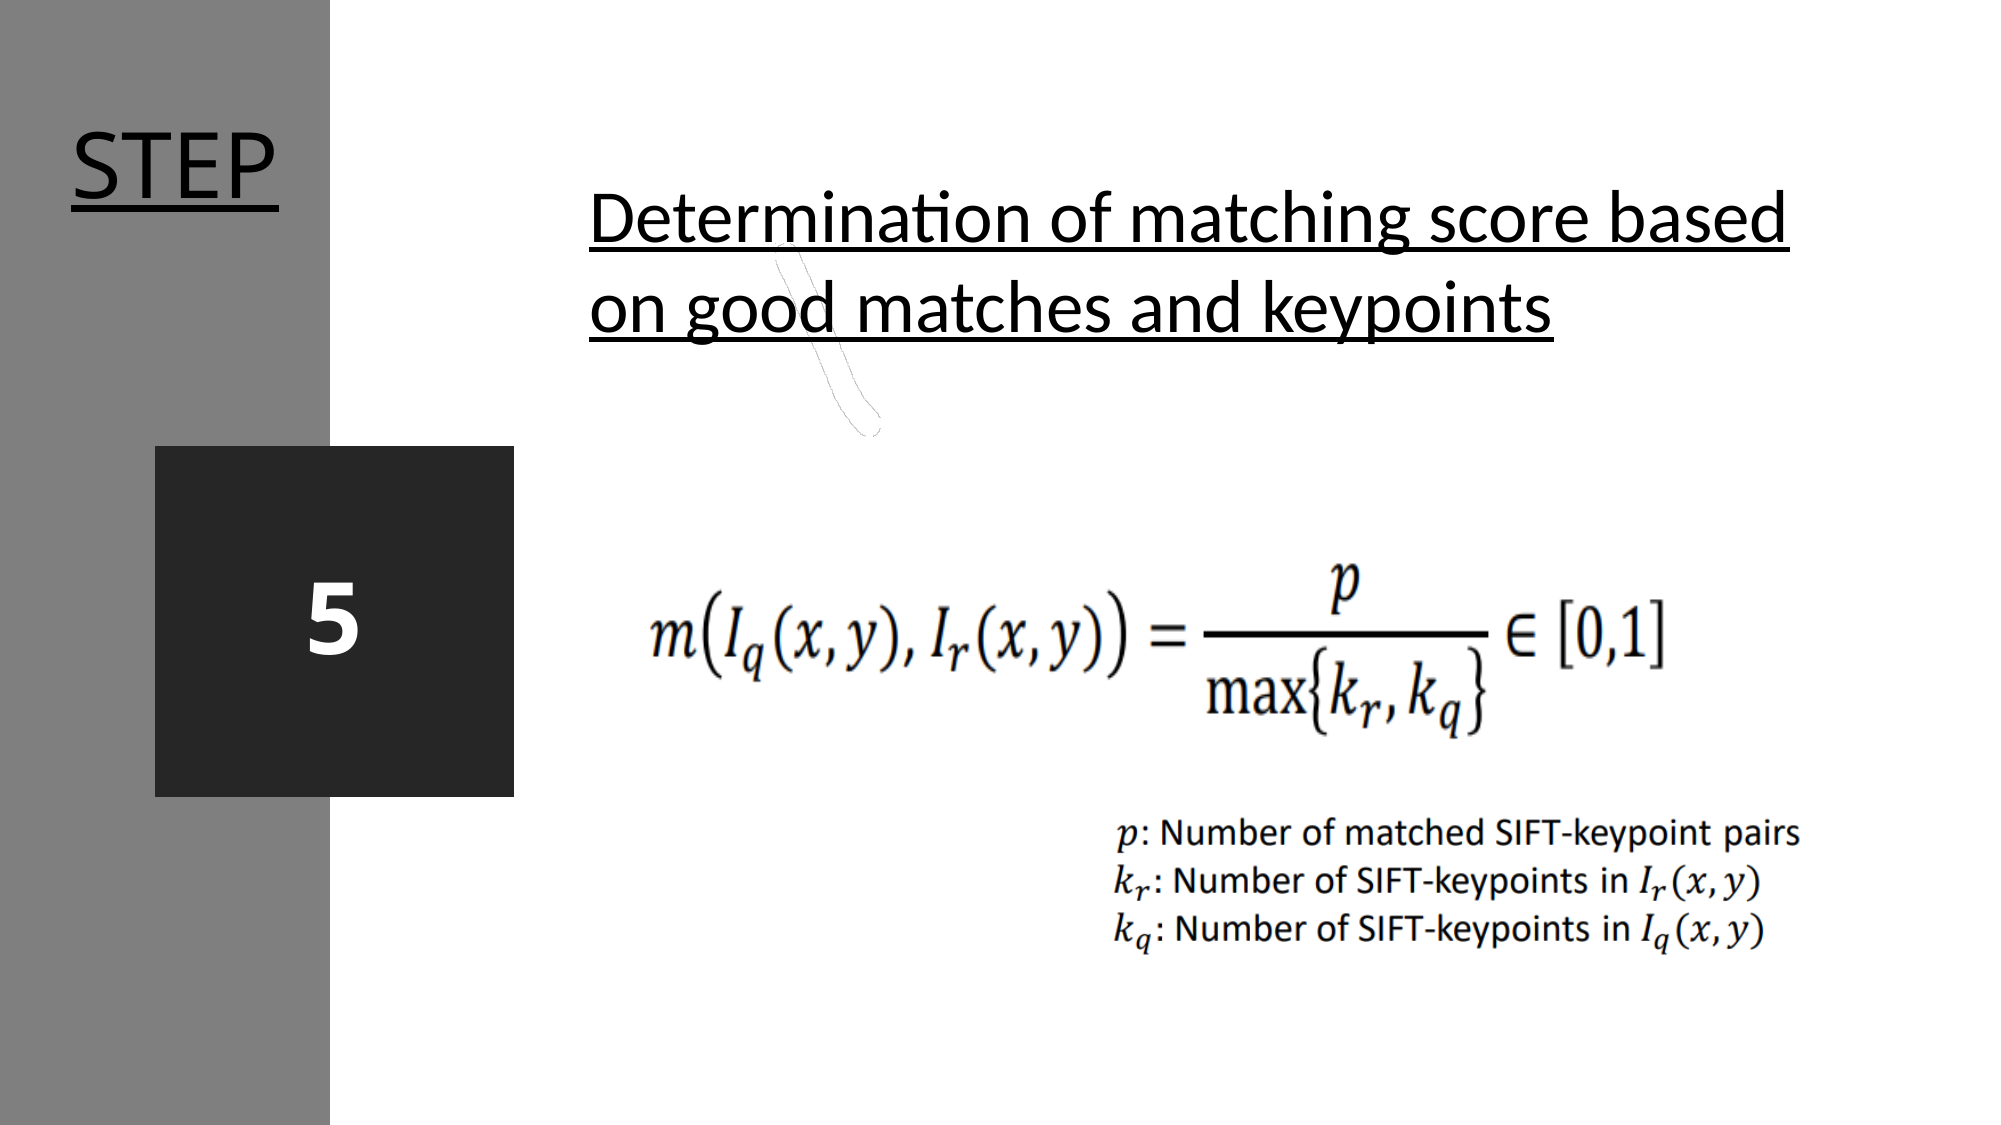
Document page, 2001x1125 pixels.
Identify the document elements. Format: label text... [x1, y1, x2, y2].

picture [649, 558, 1699, 756]
text_box 5 [169, 460, 500, 784]
title STEP [56, 59, 331, 278]
picture [1096, 798, 1819, 966]
text_box Determination of matching score based on good matches and keypoints [574, 159, 1887, 357]
picture [775, 357, 881, 437]
text_box [0, 0, 2000, 1125]
